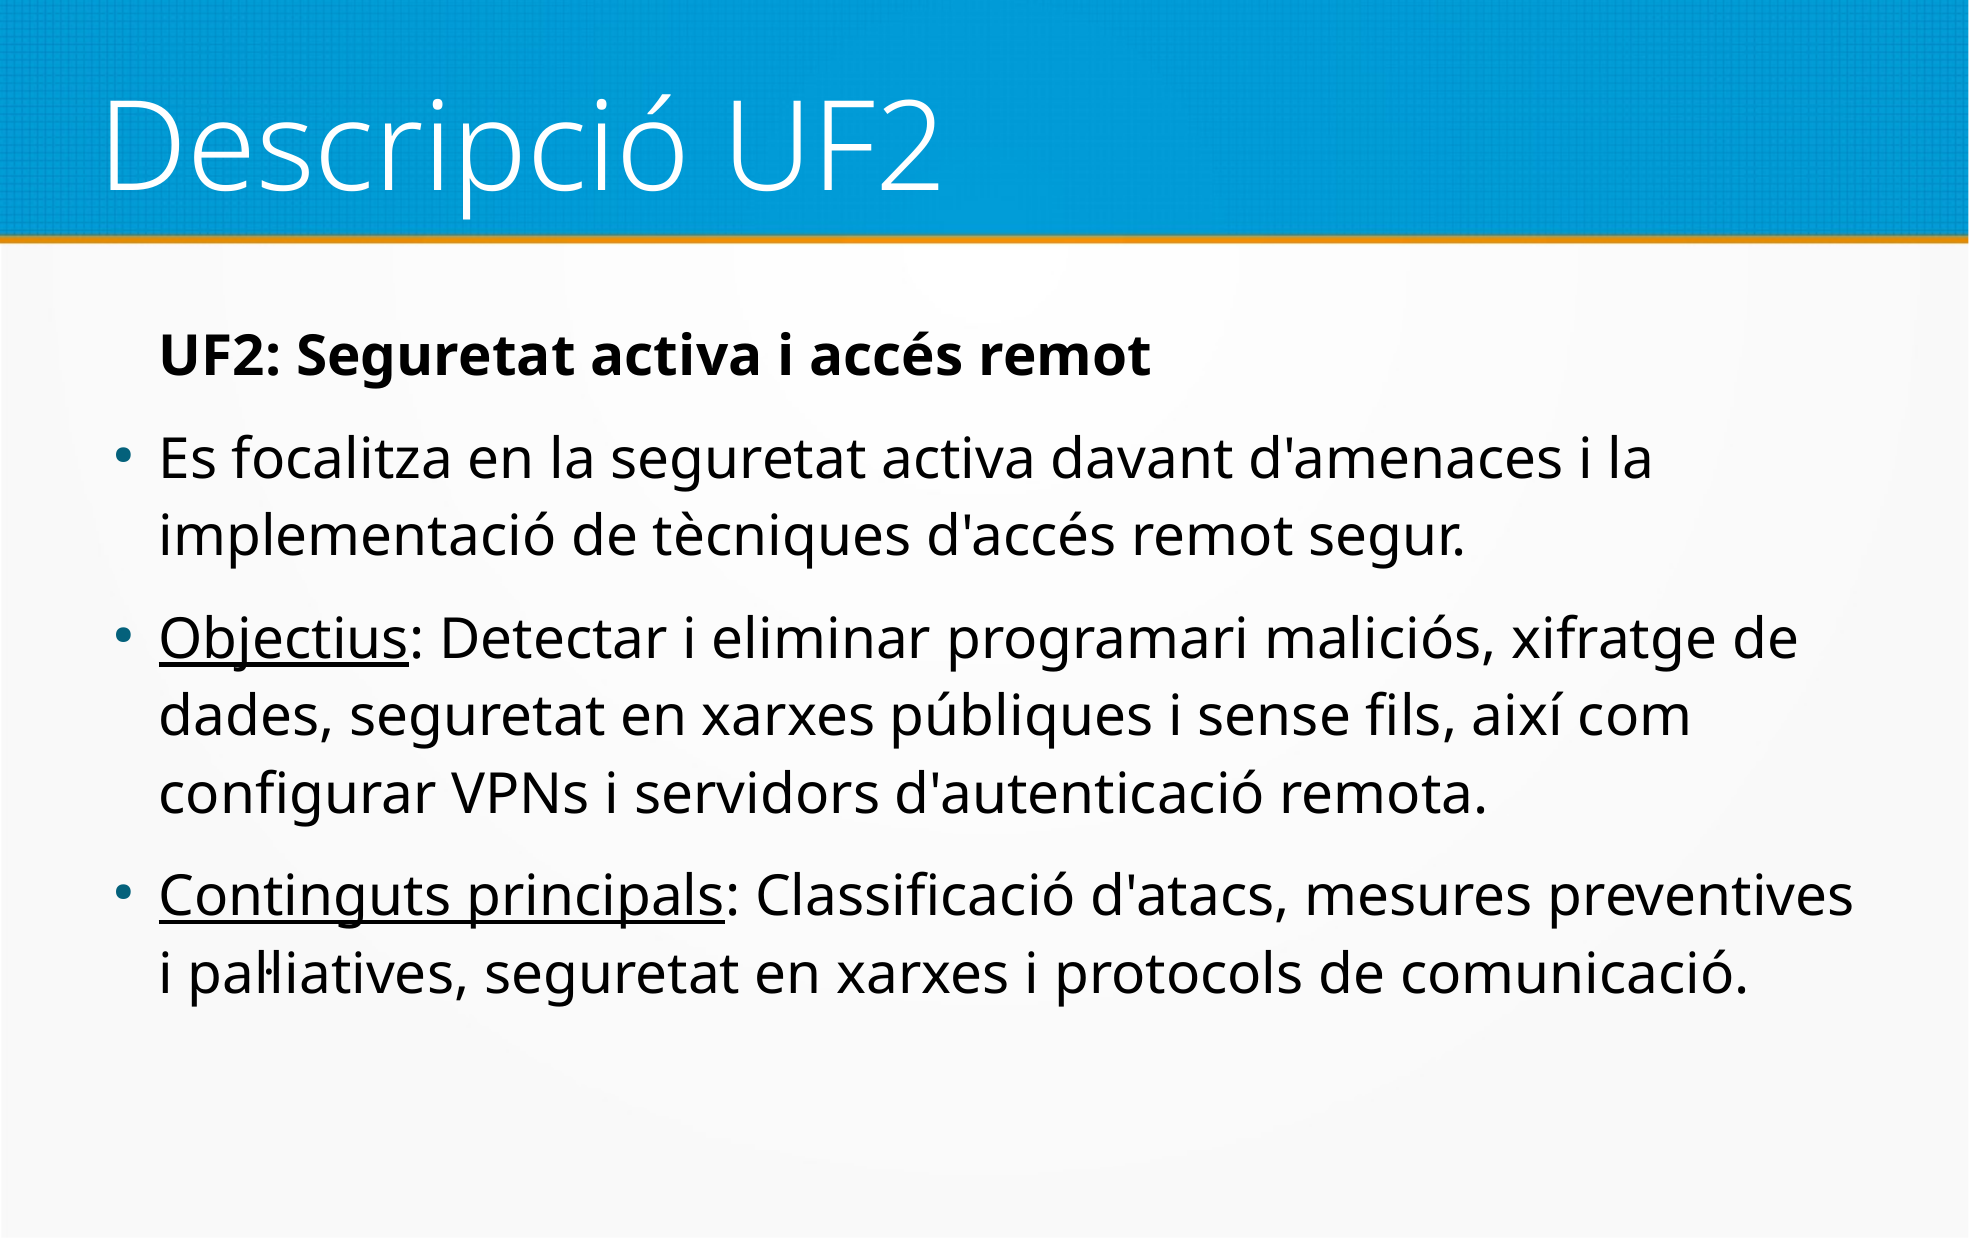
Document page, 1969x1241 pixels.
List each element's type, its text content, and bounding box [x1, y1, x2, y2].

list UF2: Seguretat activa i accés remot Es focalitza en la seguretat activa davant d'amenaces i la implementació de tècniques d'accés remot segur. Objectius: Detectar i eliminar programari maliciós, xifratge de dades, seguretat en xarxes públiques i sense fils, així com configurar VPNs i servidors d'autenticació remota. Continguts principals: Classificació d'atacs, mesures preventives i pal·liatives, seguretat en xarxes i protocols de comunicació. [98, 315, 1861, 1081]
title Descripció UF2 [98, 19, 1870, 227]
picture [0, 233, 1969, 1241]
